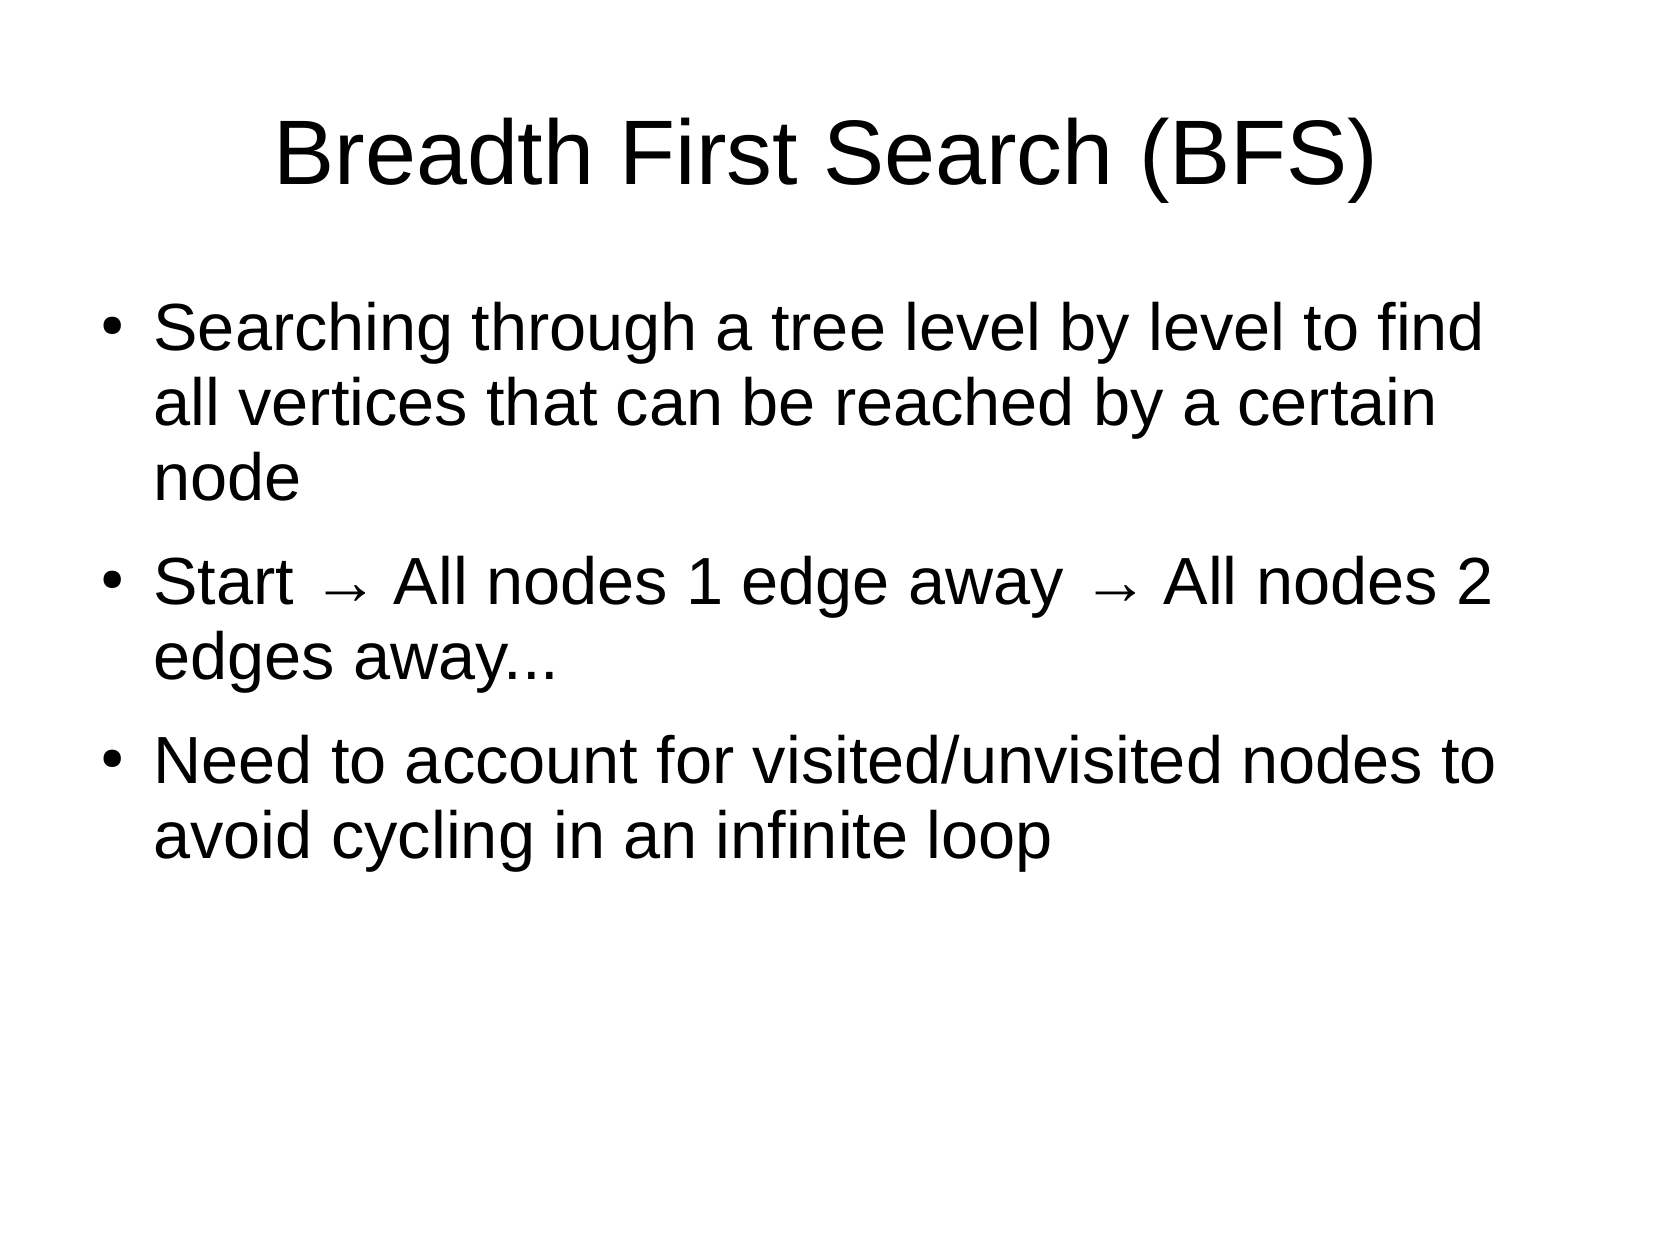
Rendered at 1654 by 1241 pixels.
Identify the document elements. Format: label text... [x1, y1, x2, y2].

list Searching through a tree level by level to find all vertices that can be reached by a certain node Start → All nodes 1 edge away → All nodes 2 edges away... Need to account for visited/unvisited nodes to avoid cycling in an infinite loop [82, 290, 1538, 1010]
title Breadth First Search (BFS) [82, 49, 1571, 257]
